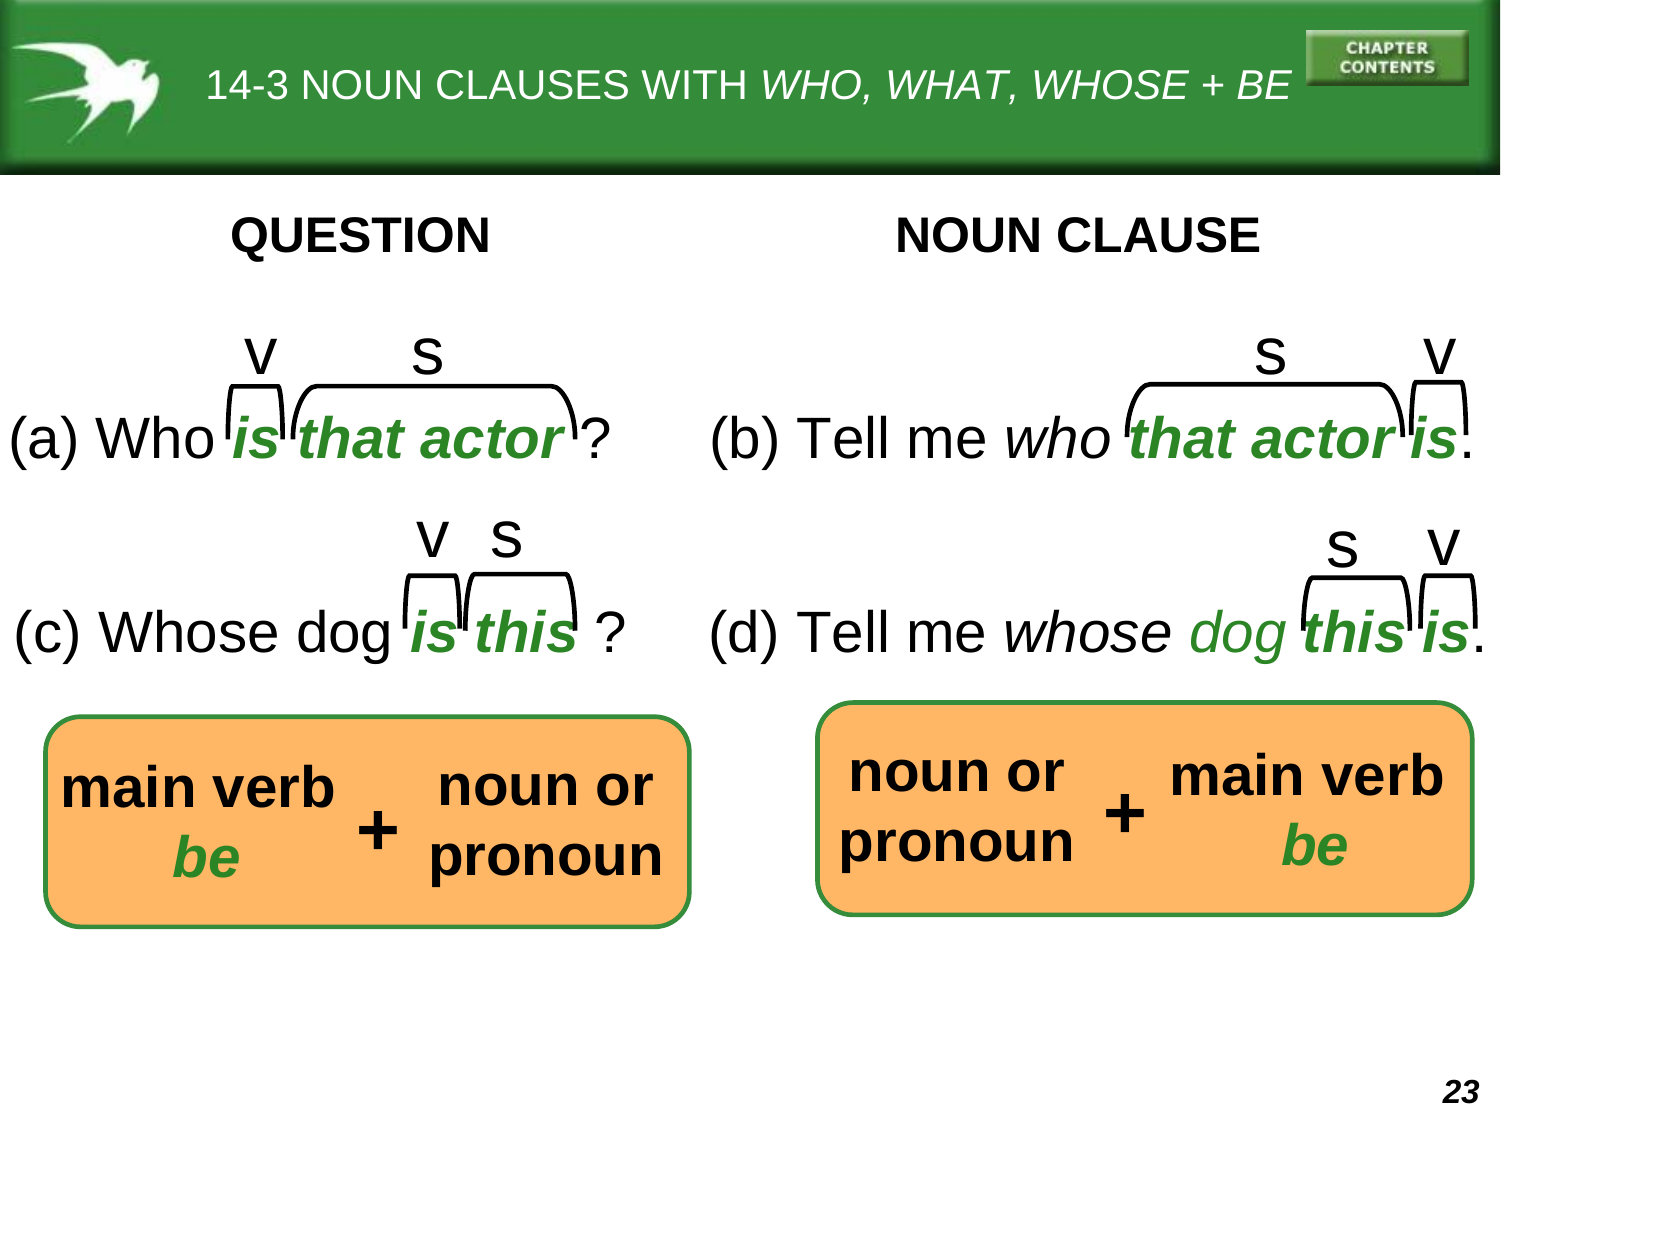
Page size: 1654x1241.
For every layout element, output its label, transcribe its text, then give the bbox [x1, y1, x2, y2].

text_box noun or pronoun [413, 739, 679, 895]
text_box noun or pronoun [824, 725, 1090, 881]
text_box [45, 716, 690, 927]
text_box s [1239, 299, 1304, 396]
text_box v [401, 482, 466, 579]
text_box s [396, 299, 460, 396]
picture [0, 0, 1500, 175]
text_box v [229, 299, 293, 396]
text_box main verb be [1154, 729, 1476, 885]
text_box main verb be [45, 741, 368, 897]
text_box (a) Who is that actor ? (b) Tell me who that actor is. [0, 392, 1491, 479]
text_box v [1394, 491, 1477, 587]
text_box s [1311, 493, 1375, 589]
text_box + [341, 772, 451, 879]
text_box v [1408, 299, 1472, 396]
text_box QUESTION NOUN CLAUSE [215, 194, 1279, 270]
text_box (c) Whose dog is this ? (d) Tell me whose dog this is. [0, 586, 1503, 672]
text_box 14-3 NOUN CLAUSES WITH WHO, WHAT, WHOSE + BE [190, 50, 1363, 116]
text_box [817, 702, 1472, 915]
text_box v [233, 389, 278, 396]
text_box + [1088, 756, 1198, 862]
text_box s [476, 482, 540, 579]
